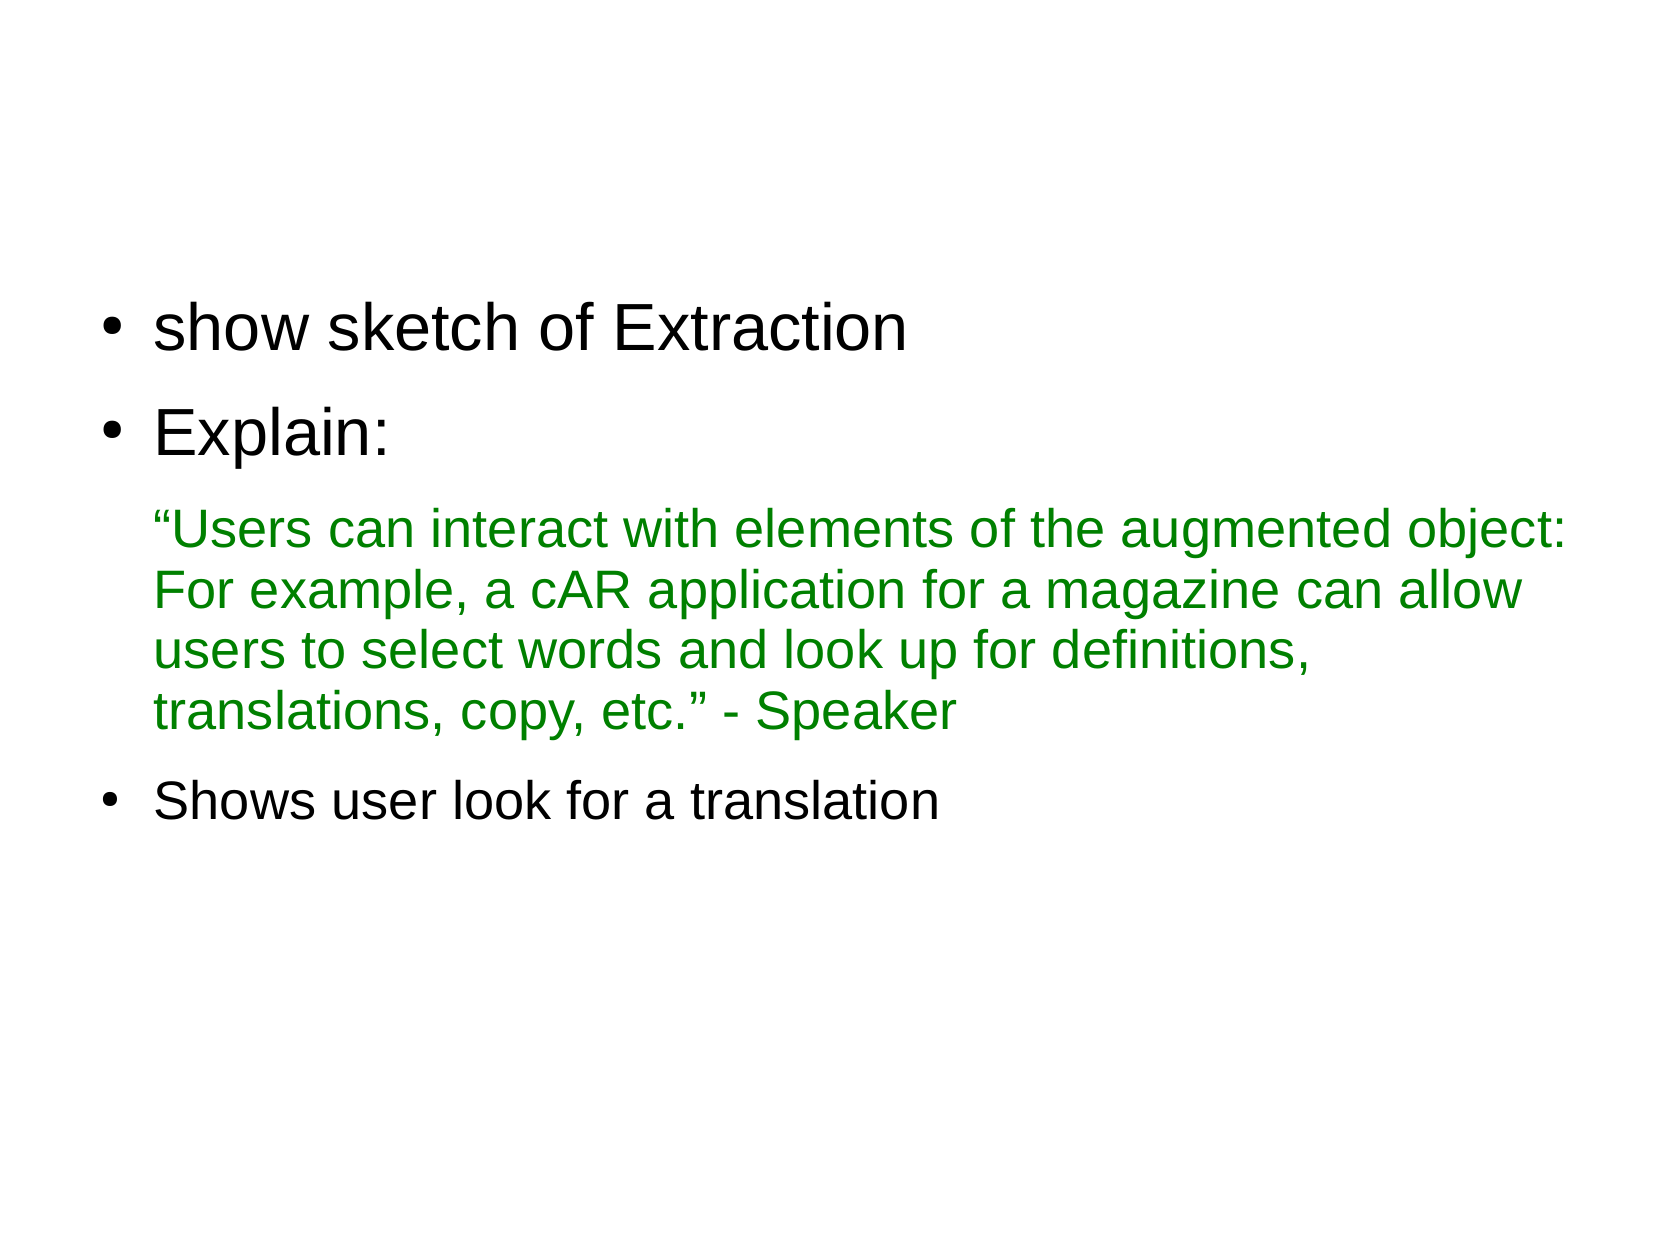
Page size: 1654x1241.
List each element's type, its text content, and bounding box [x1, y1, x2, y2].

list show sketch of Extraction Explain: “Users can interact with elements of the augmented object: For example, a cAR application for a magazine can allow users to select words and look up for definitions, translations, copy, etc.” - Speaker Shows user look for a translation [82, 290, 1571, 1109]
